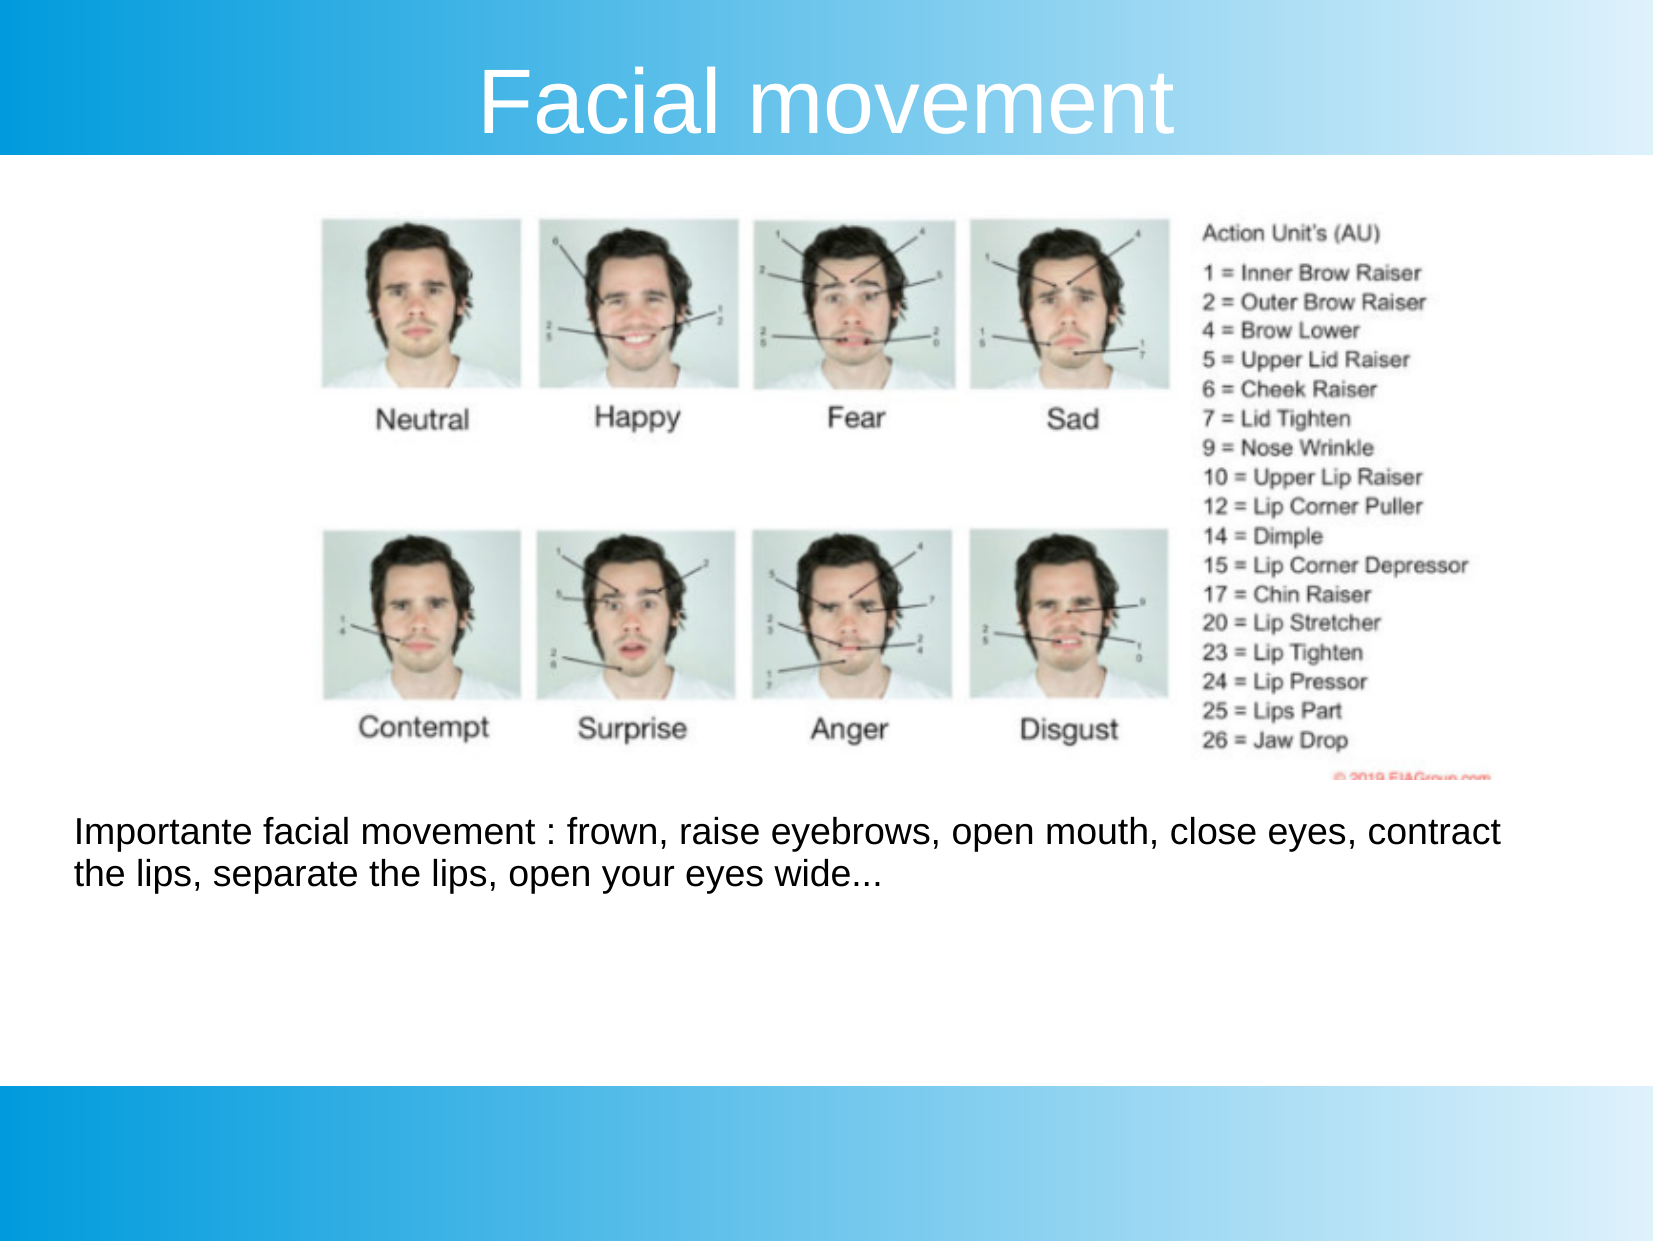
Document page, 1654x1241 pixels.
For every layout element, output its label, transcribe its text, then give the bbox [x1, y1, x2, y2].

title Facial movement [82, 49, 1571, 155]
picture [248, 188, 1520, 780]
text_box Importante facial movement : frown, raise eyebrows, open mouth, close eyes, contract the lips, separate the lips, open your eyes wide... [59, 803, 1536, 1028]
